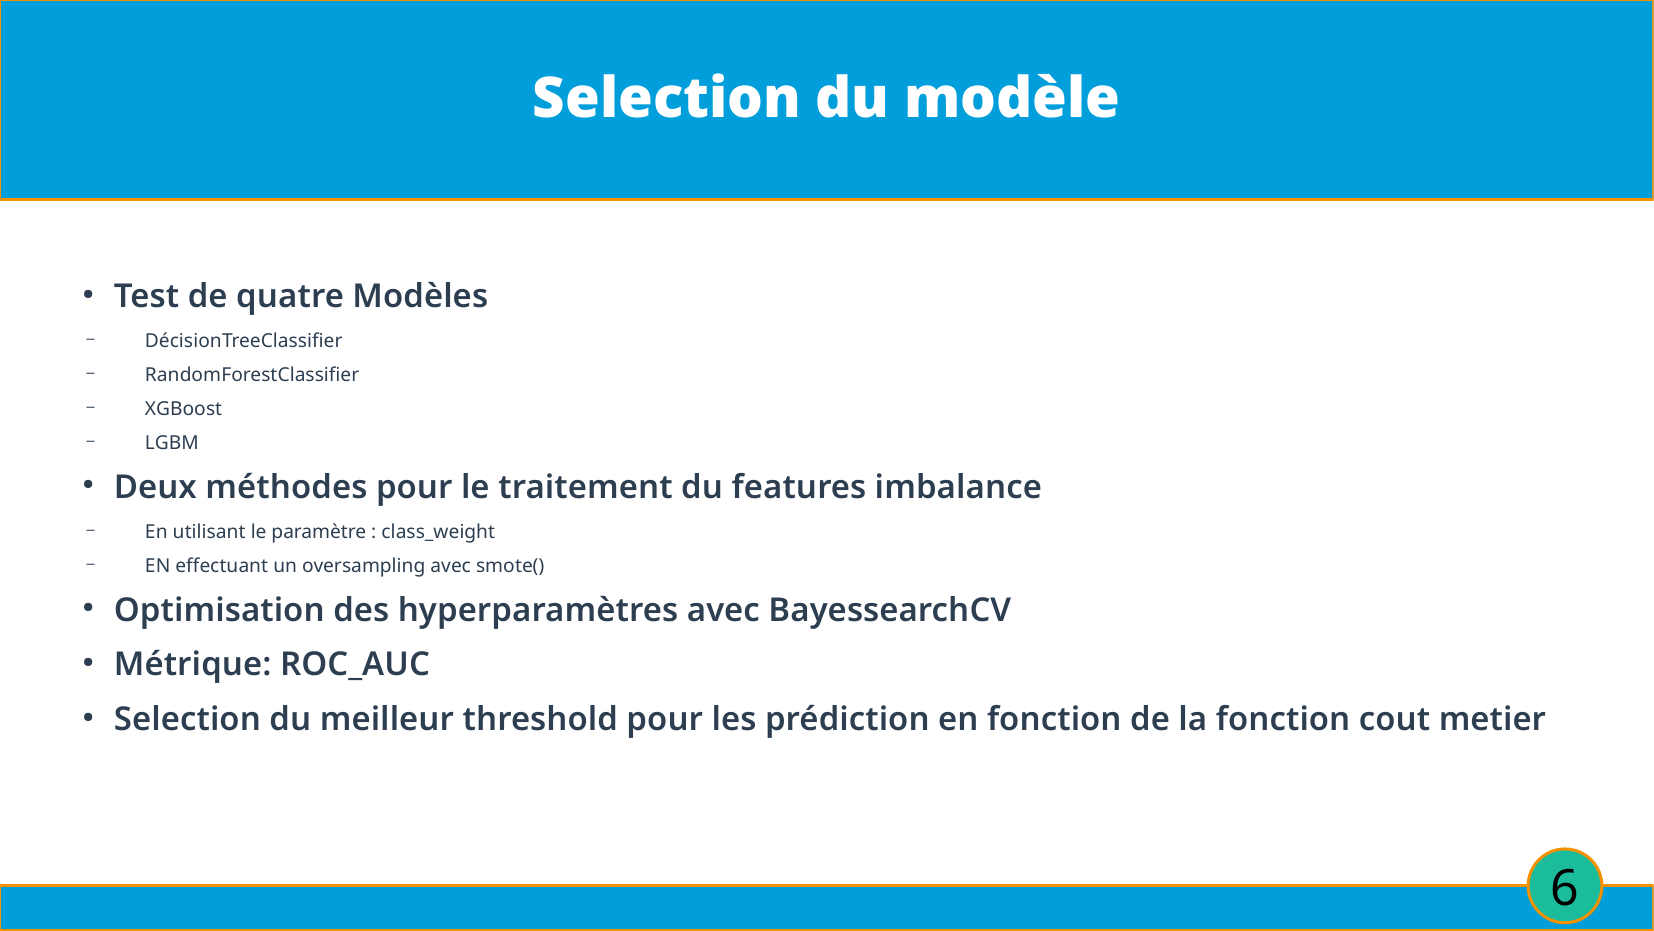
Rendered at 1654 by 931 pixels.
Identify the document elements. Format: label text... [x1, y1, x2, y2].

title Selection du modèle [59, 37, 1595, 155]
list Test de quatre Modèles DécisionTreeClassifier RandomForestClassifier XGBoost LGBM Deux méthodes pour le traitement du features imbalance En utilisant le paramètre : class_weight EN effectuant un oversampling avec smote() Optimisation des hyperparamètres avec BayessearchCV Métrique: ROC_AUC Selection du meilleur threshold pour les prédiction en fonction de la fonction cout metier [82, 217, 1571, 758]
